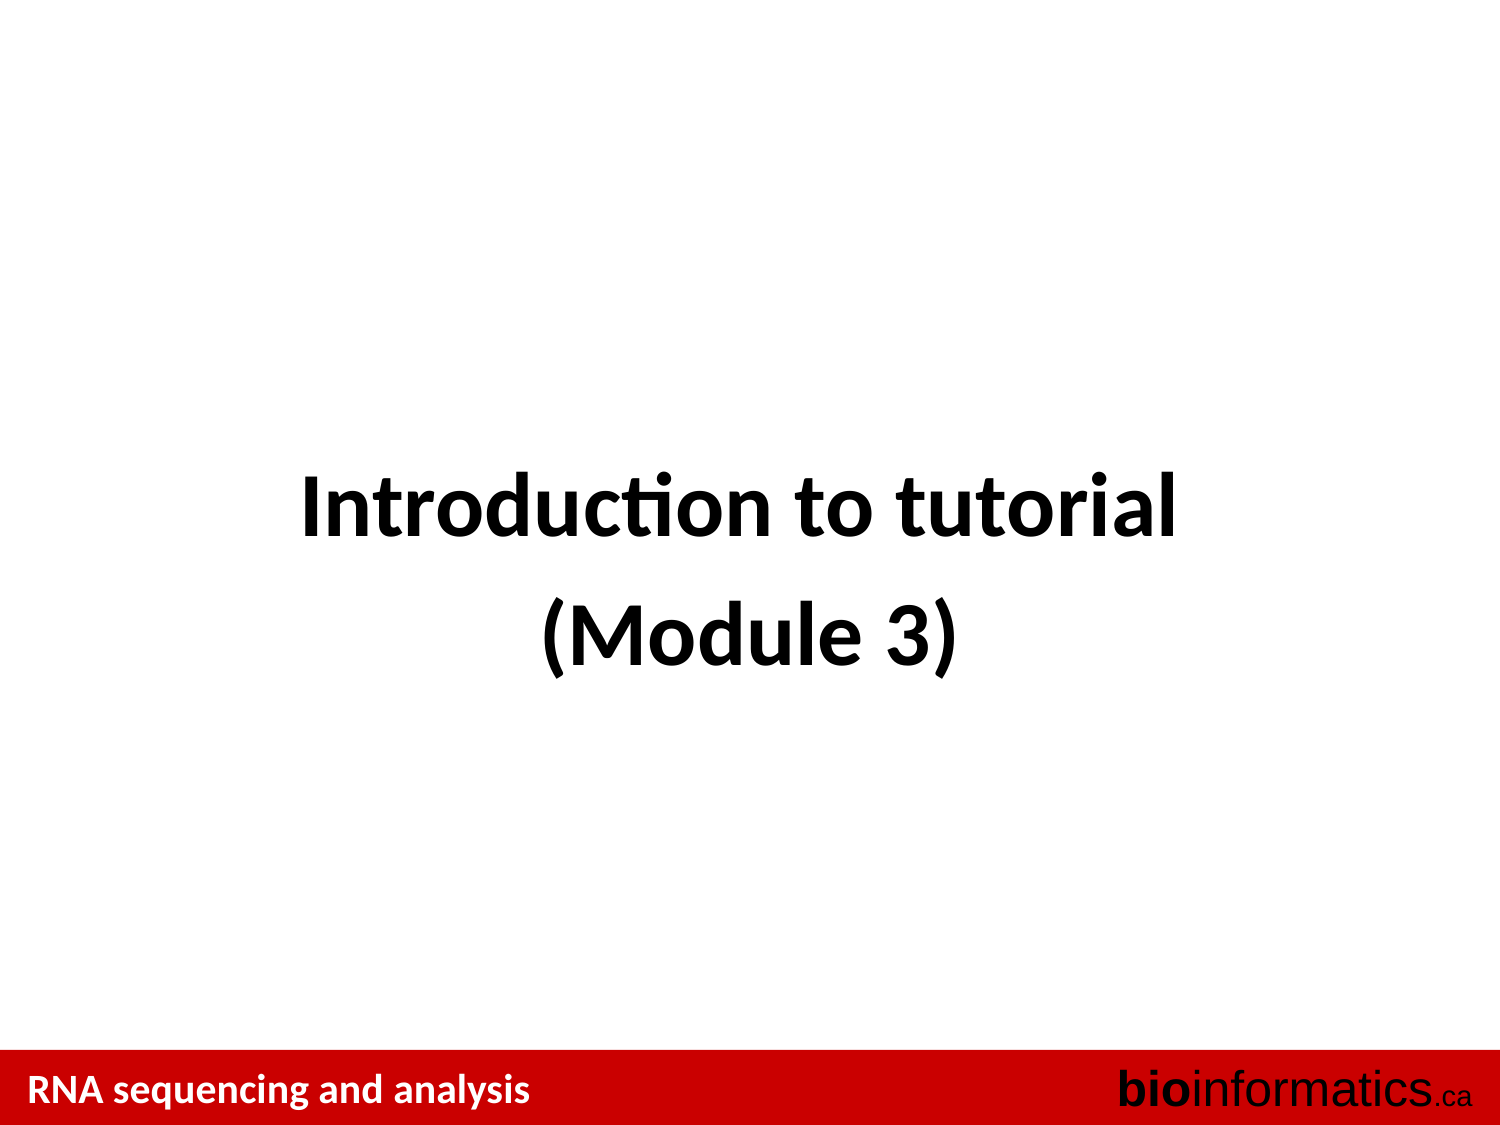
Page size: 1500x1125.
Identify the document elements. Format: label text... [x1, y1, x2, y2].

list Introduction to tutorial (Module 3) [24, 437, 1475, 700]
